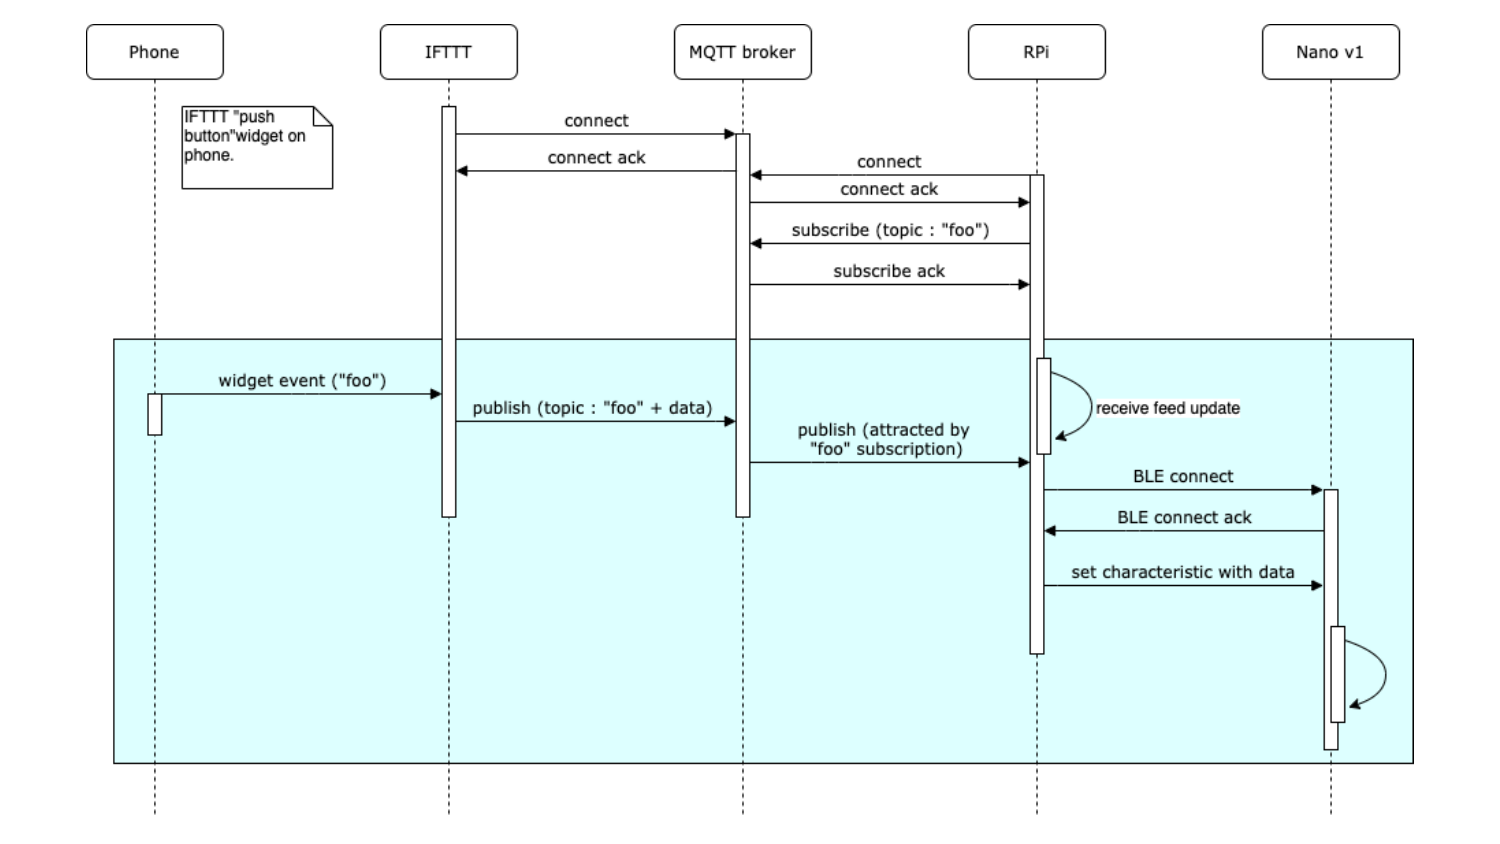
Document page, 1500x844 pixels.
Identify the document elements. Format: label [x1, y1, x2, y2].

picture [86, 24, 1414, 819]
